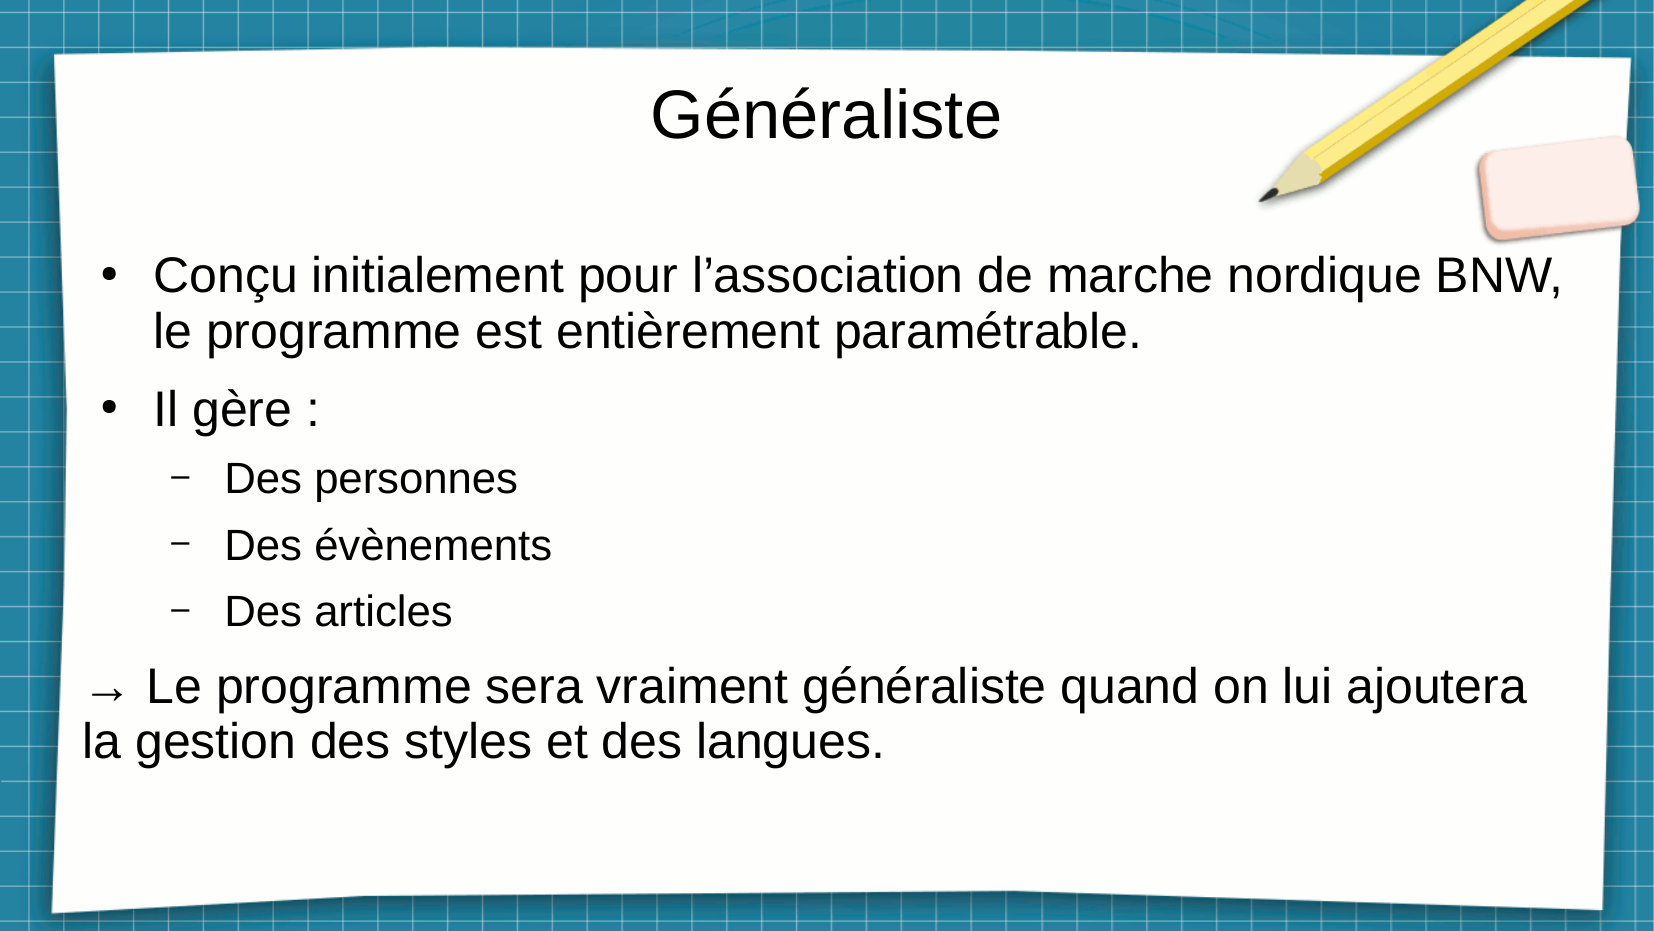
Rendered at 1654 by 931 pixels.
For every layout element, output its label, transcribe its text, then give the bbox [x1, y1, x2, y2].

title Généraliste [82, 37, 1571, 193]
picture [0, 0, 1654, 931]
list Conçu initialement pour l’association de marche nordique BNW, le programme est entièrement paramétrable. Il gère : Des personnes Des évènements Des articles → Le programme sera vraiment généraliste quand on lui ajoutera la gestion des styles et des langues. [82, 247, 1571, 833]
